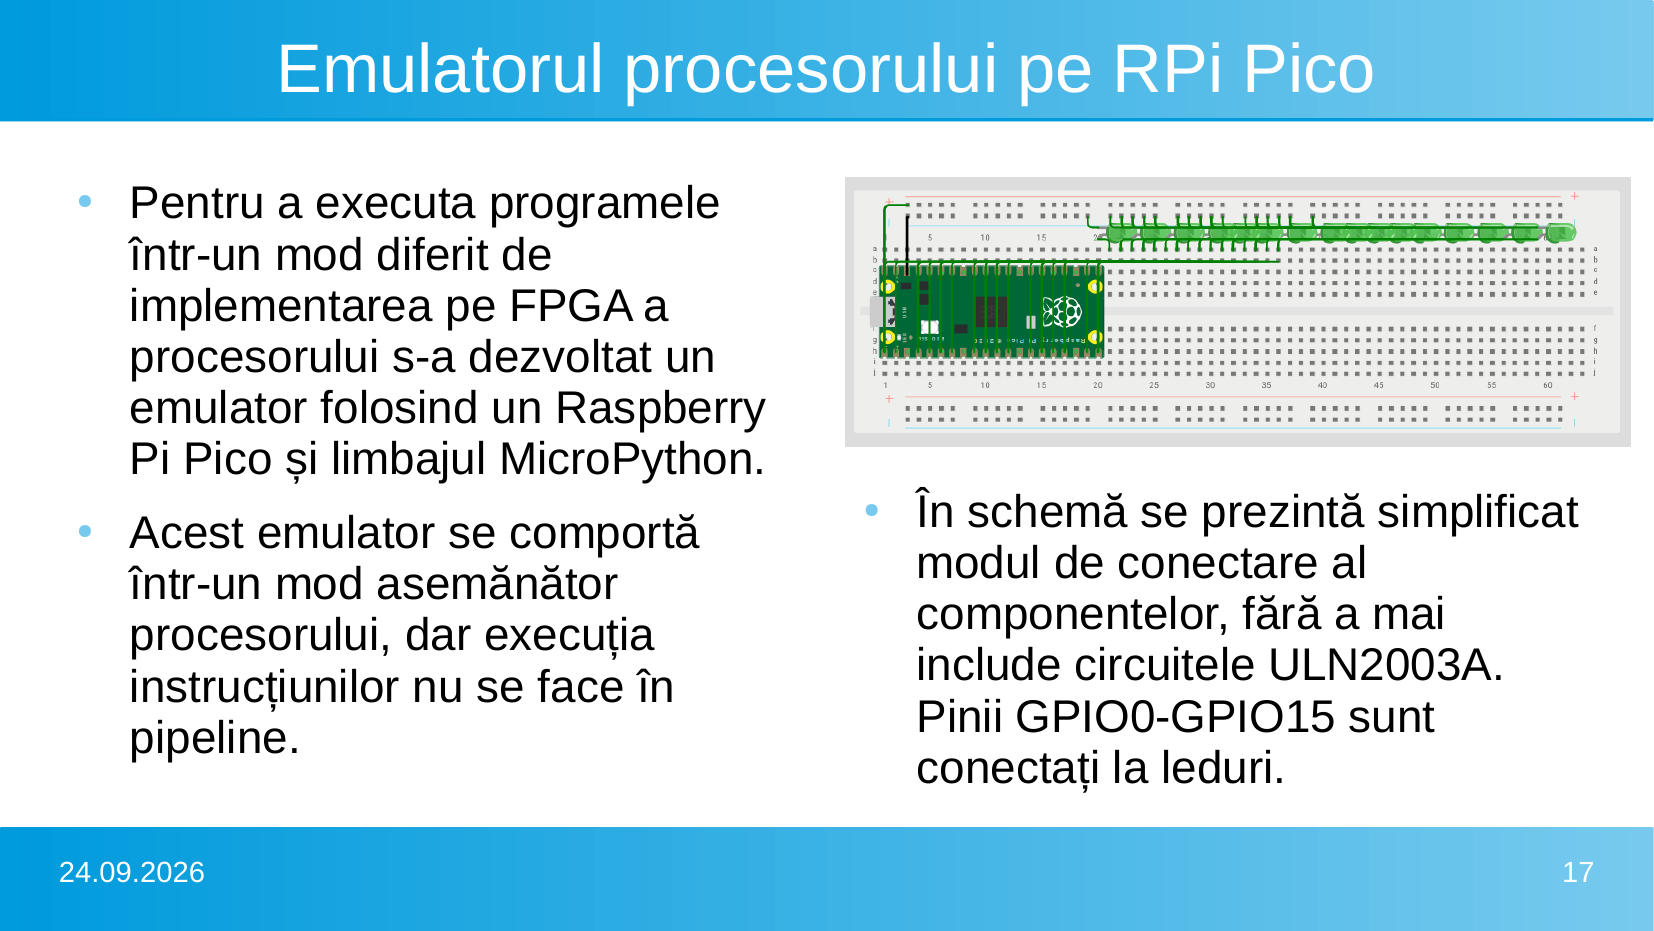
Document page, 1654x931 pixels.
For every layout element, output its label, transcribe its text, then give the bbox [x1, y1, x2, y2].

list Pentru a executa programele într-un mod diferit de implementarea pe FPGA a procesorului s-a dezvoltat un emulator folosind un Raspberry Pi Pico și limbajul MicroPython. Acest emulator se comportă într-un mod asemănător procesorului, dar execuția instrucțiunilor nu se face în pipeline. [59, 177, 809, 768]
picture [845, 177, 1631, 447]
title Emulatorul procesorului pe RPi Pico [59, 29, 1595, 108]
list În schemă se prezintă simplificat modul de conectare al componentelor, fără a mai include circuitele ULN2003A. Pinii GPIO0-GPIO15 sunt conectați la leduri. [845, 485, 1596, 768]
